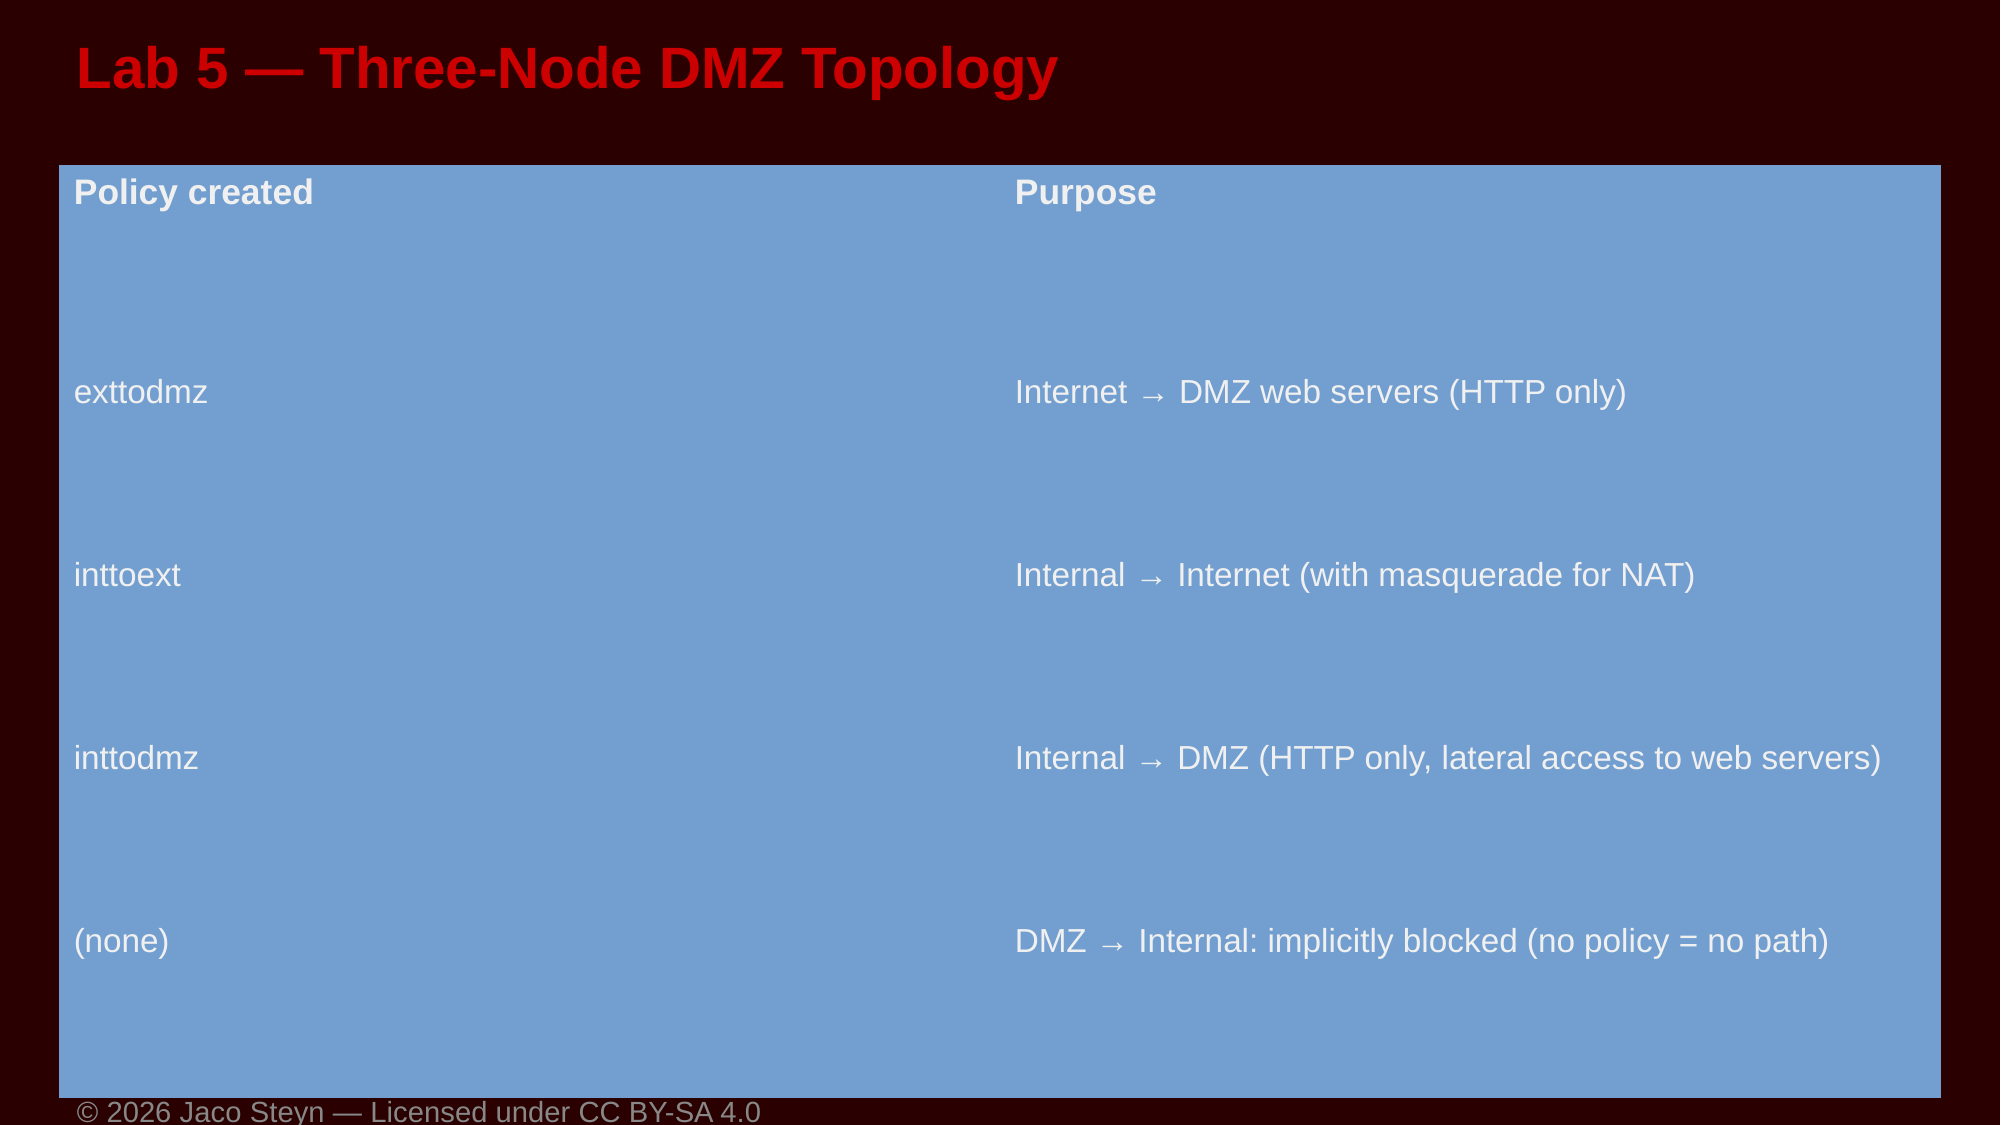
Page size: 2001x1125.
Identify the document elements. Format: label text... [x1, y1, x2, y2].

table_cell exttodmz [59, 366, 1000, 549]
table_cell Internal → DMZ (HTTP only, lateral access to web servers) [1000, 732, 1941, 915]
table_cell DMZ → Internal: implicitly blocked (no policy = no path) [1000, 915, 1941, 1083]
table_cell Internal → Internet (with masquerade for NAT) [1000, 549, 1941, 732]
table_header Policy created [59, 165, 1000, 366]
table_cell inttoext [59, 549, 1000, 732]
table_cell (none) [59, 915, 1000, 1083]
table_cell inttodmz [59, 732, 1000, 915]
table_header Purpose [1000, 165, 1941, 366]
text_box © 2026 Jaco Steyn — Licensed under CC BY-SA 4.0 [59, 1083, 1942, 1120]
text_box Lab 5 — Three-Node DMZ Topology [59, 23, 1942, 142]
table_cell Internet → DMZ web servers (HTTP only) [1000, 366, 1941, 549]
